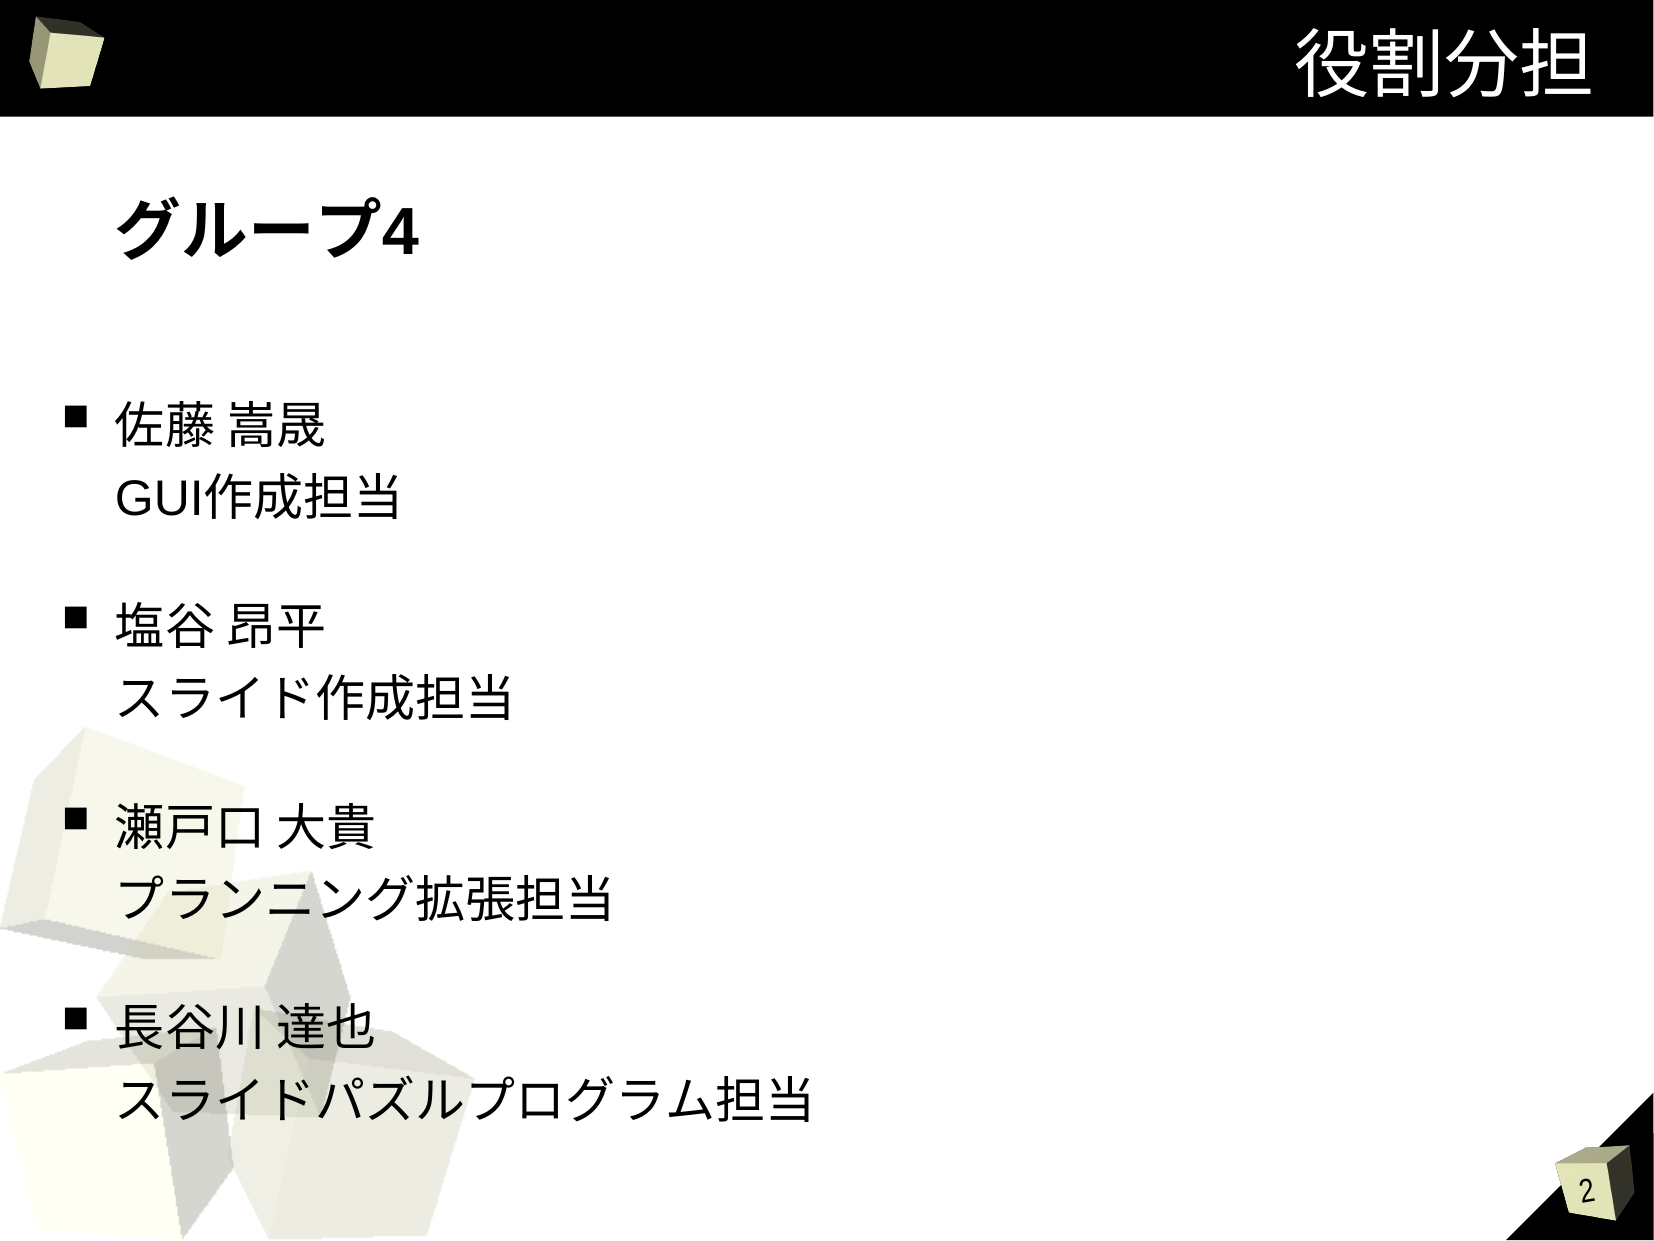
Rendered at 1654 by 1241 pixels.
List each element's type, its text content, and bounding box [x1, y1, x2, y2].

list グループ4 佐藤 嵩晟 GUI作成担当 塩谷 昂平 スライド作成担当 瀬戸口 大貴 プランニング拡張担当 長谷川 達也 スライドパズルプログラム担当 [44, 177, 1611, 1214]
title 役割分担 [118, 0, 1595, 119]
picture [0, 726, 477, 1241]
